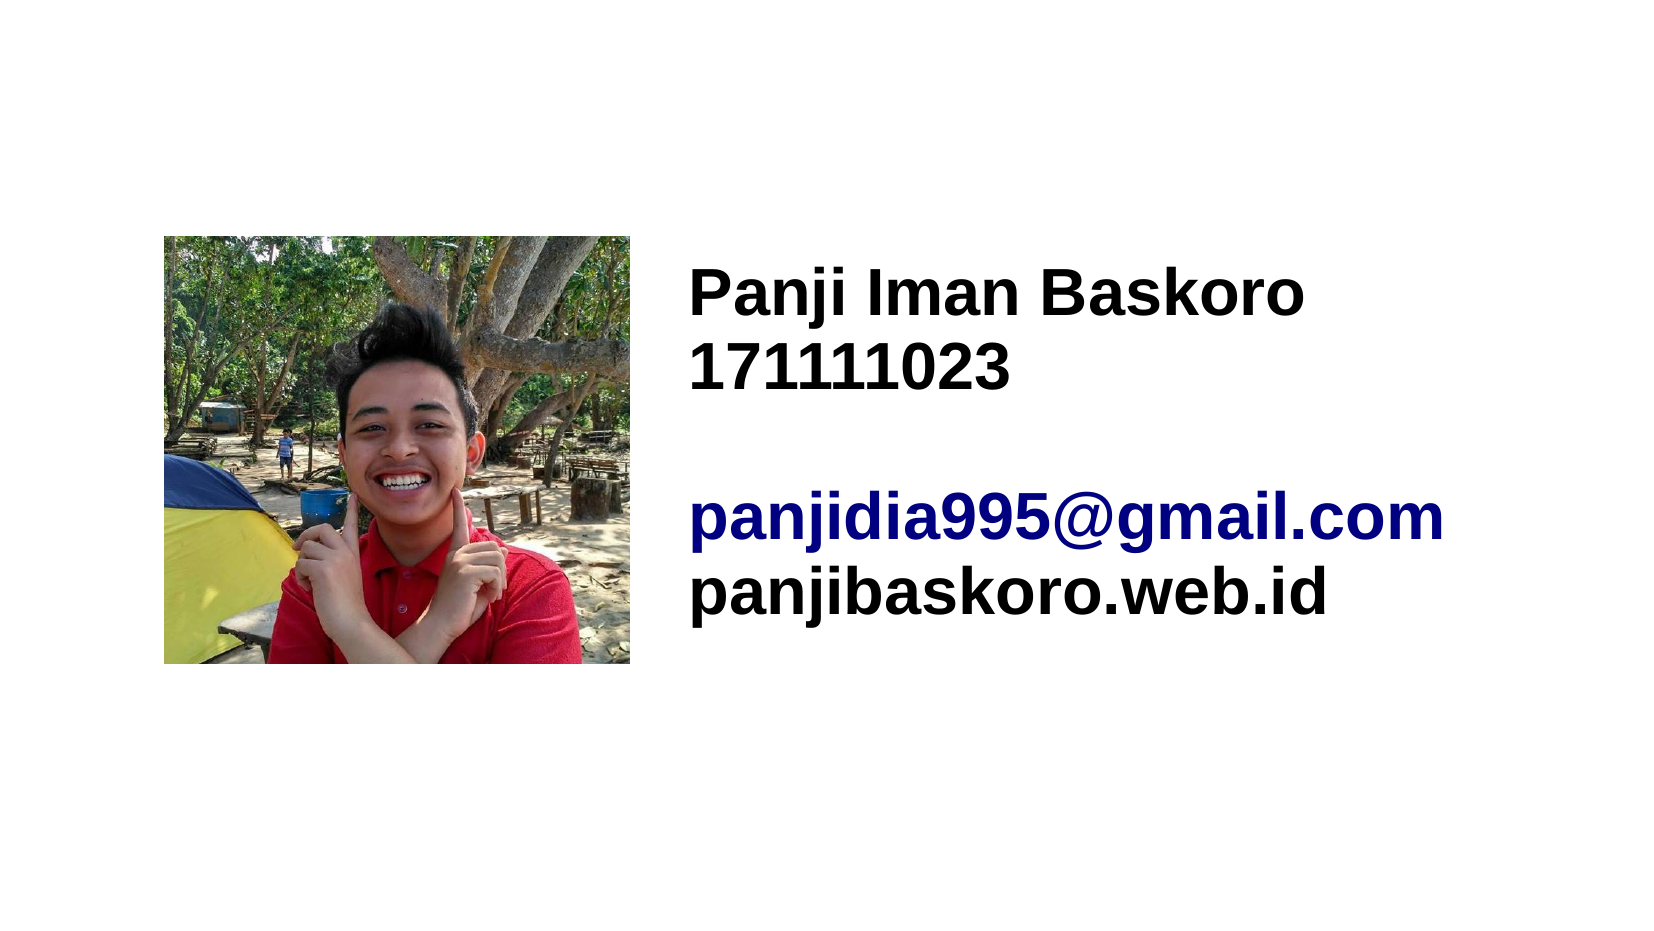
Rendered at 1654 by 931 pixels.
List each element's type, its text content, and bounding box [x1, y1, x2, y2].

picture [164, 236, 630, 664]
text_box Panji Iman Baskoro 171111023 panjidia995@gmail.com panjibaskoro.web.id [674, 247, 1470, 636]
